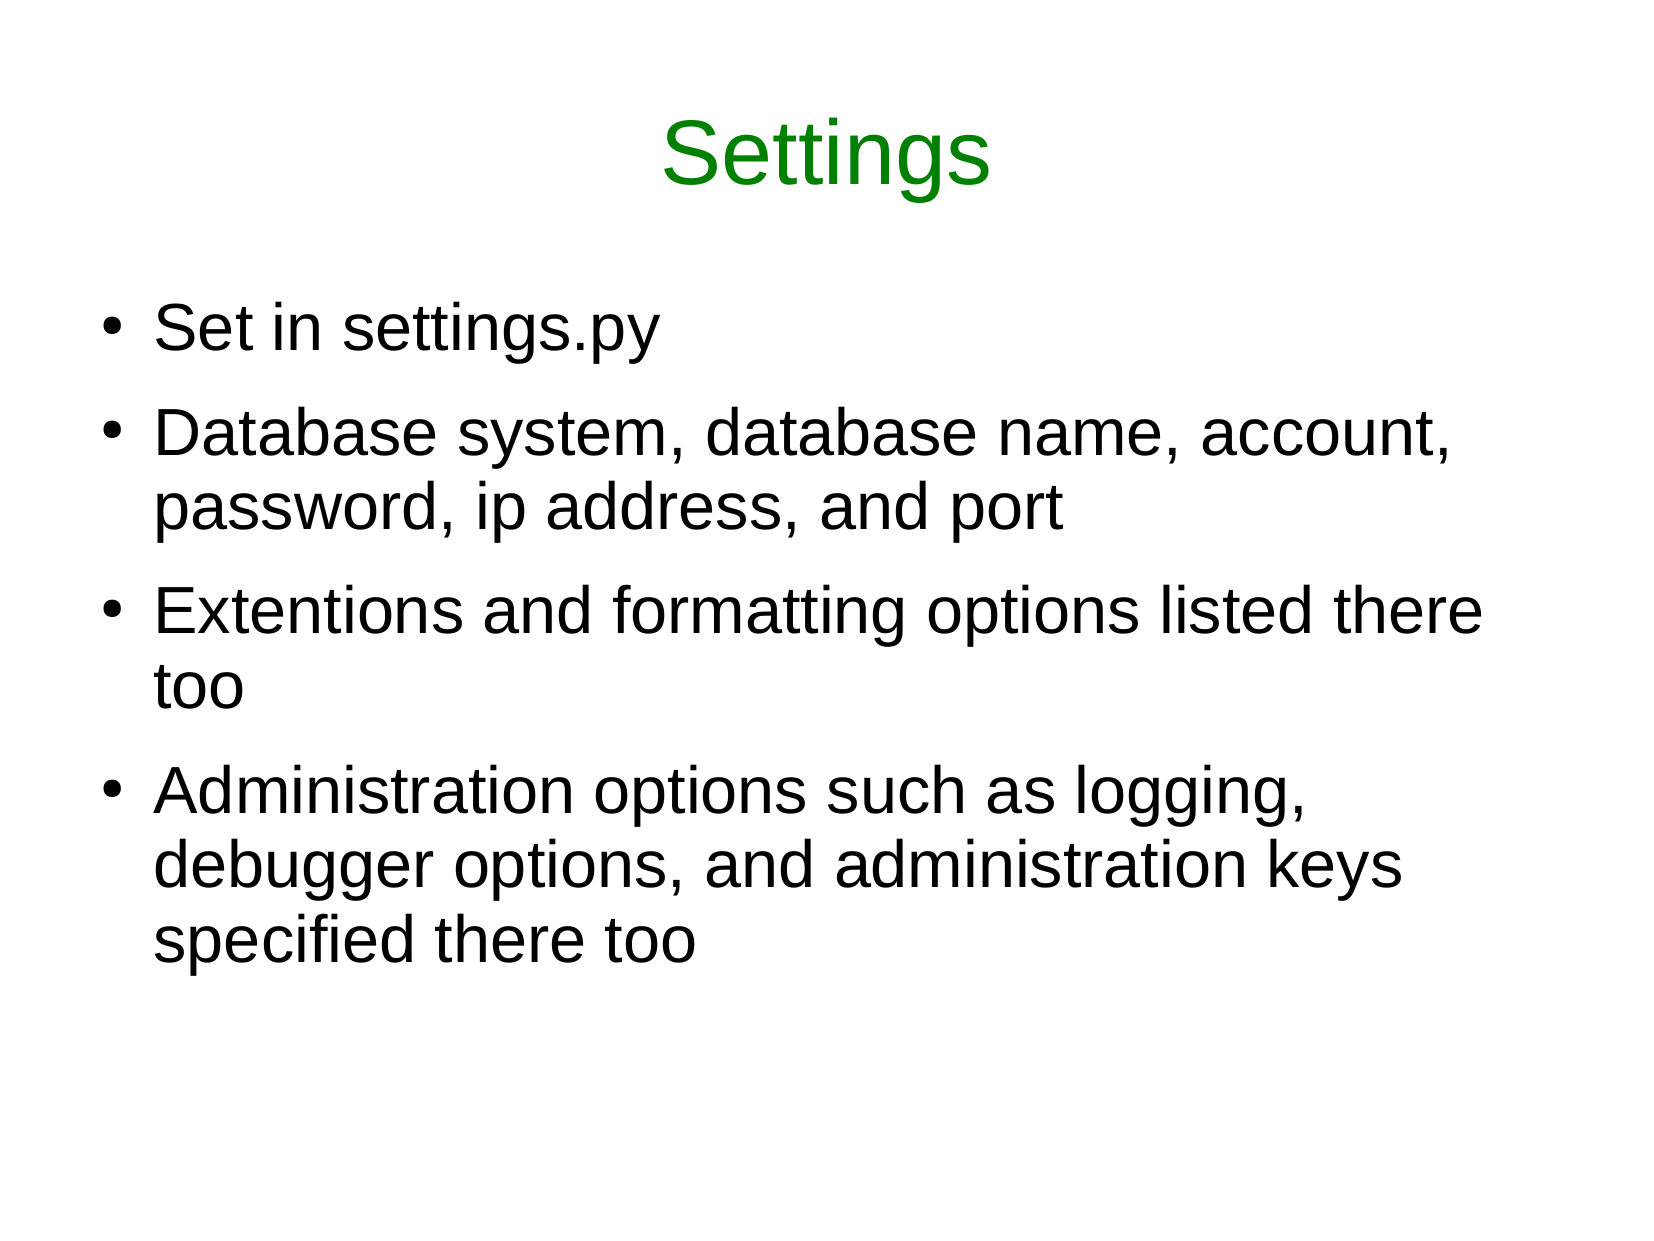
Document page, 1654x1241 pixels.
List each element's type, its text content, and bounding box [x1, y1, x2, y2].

title Settings [82, 49, 1571, 257]
list Set in settings.py Database system, database name, account, password, ip address, and port Extentions and formatting options listed there too Administration options such as logging, debugger options, and administration keys specified there too [82, 290, 1571, 1010]
